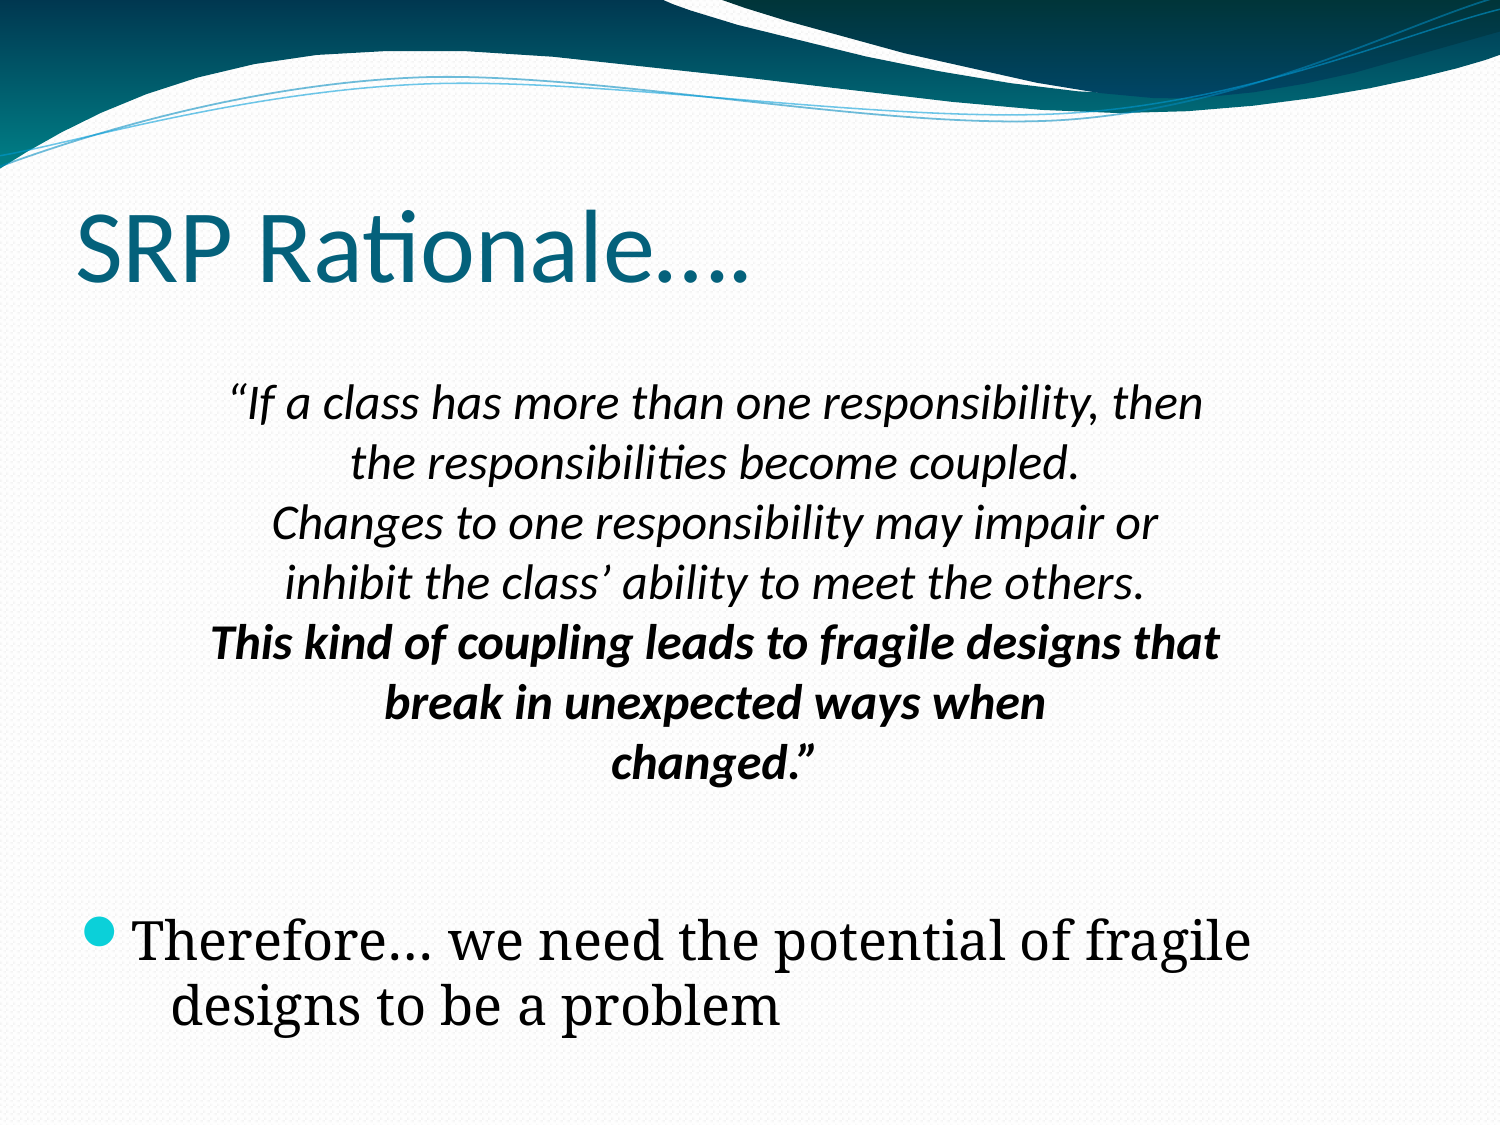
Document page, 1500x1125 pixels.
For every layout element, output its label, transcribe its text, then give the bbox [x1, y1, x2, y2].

text_box “If a class has more than one responsibility, then the responsibilities become coupled. Changes to one responsibility may impair or inhibit the class’ ability to meet the others. This kind of coupling leads to fragile designs that break in unexpected ways when changed.” [194, 361, 1247, 847]
title SRP Rationale…. [75, 115, 1426, 304]
list Therefore… we need the potential of fragile designs to be a problem [64, 898, 1415, 1123]
